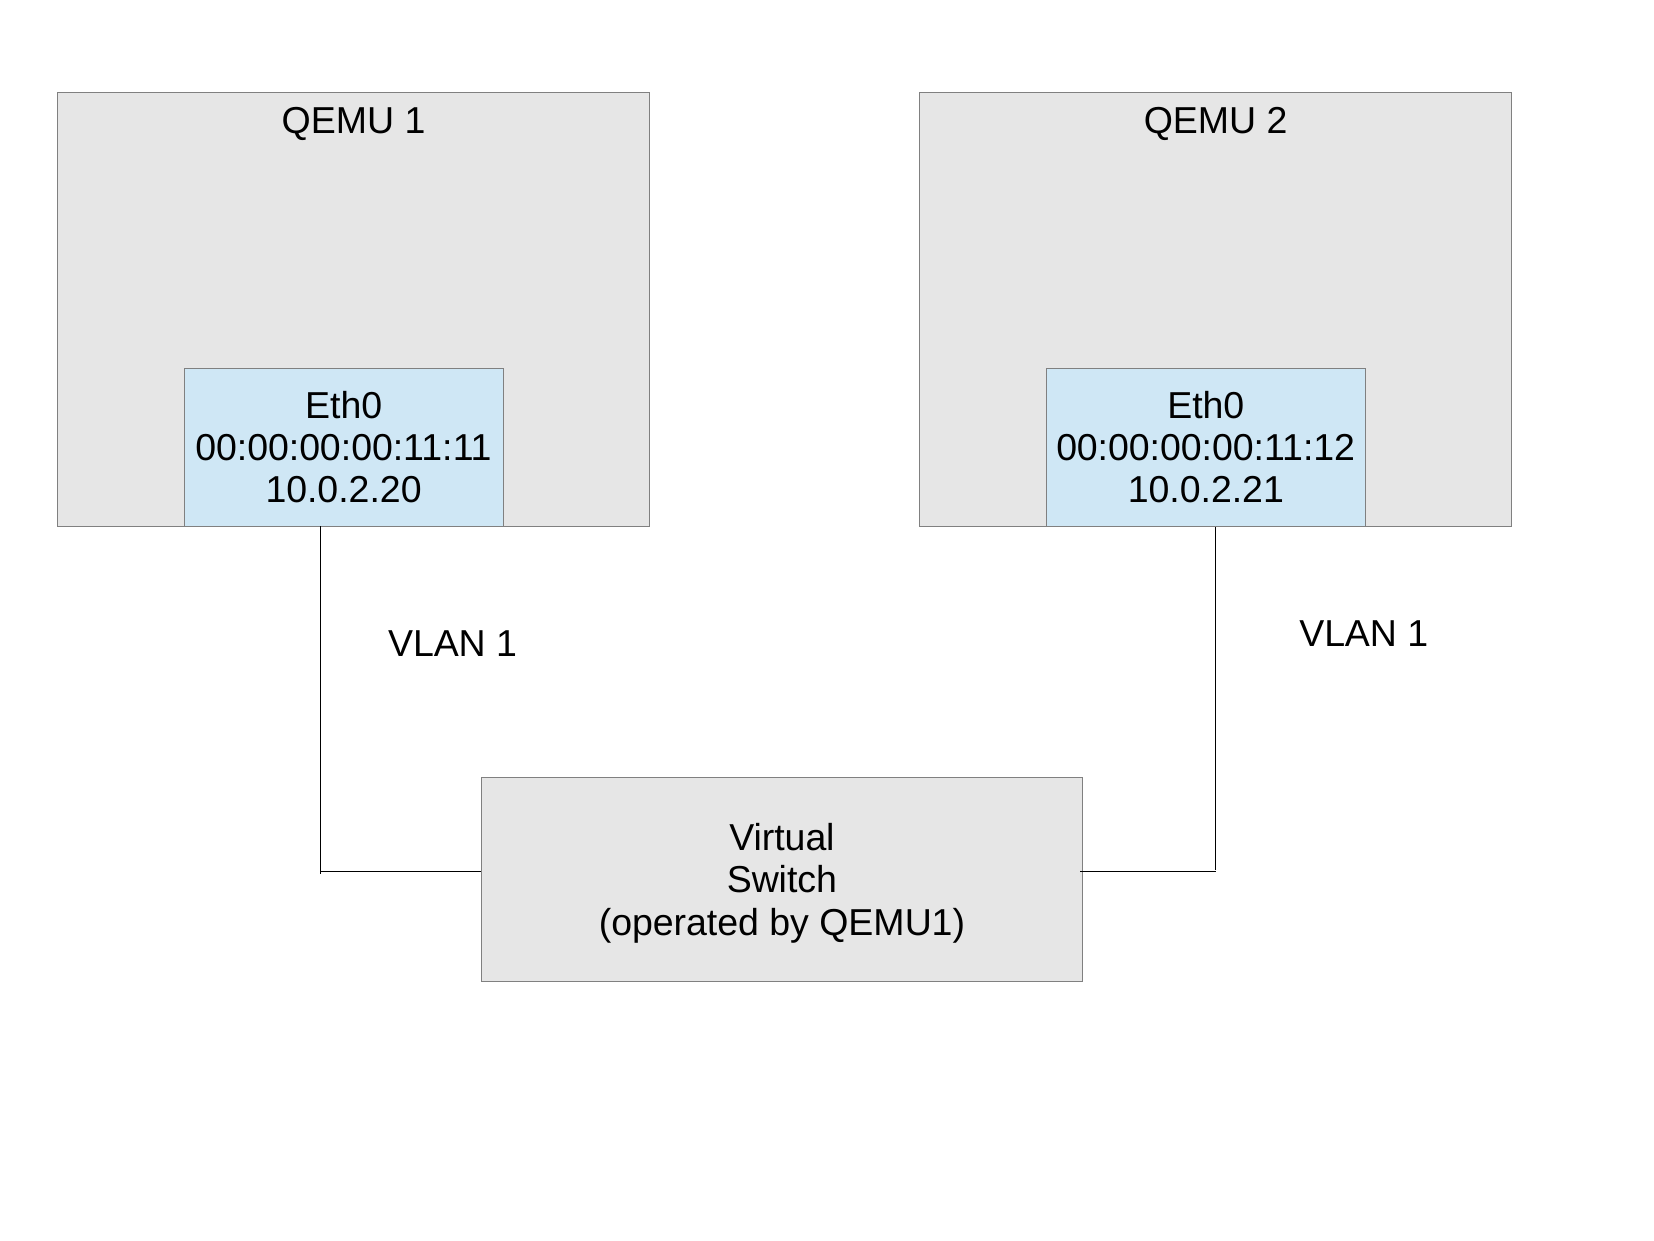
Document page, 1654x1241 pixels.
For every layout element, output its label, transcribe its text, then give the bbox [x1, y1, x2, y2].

text_box QEMU 2 [919, 92, 1512, 527]
text_box Eth0 00:00:00:00:11:11 10.0.2.20 [184, 368, 504, 527]
text_box QEMU 1 [57, 92, 650, 527]
text_box VLAN 1 [373, 615, 690, 672]
text_box VLAN 1 [1284, 605, 1601, 663]
text_box Eth0 00:00:00:00:11:12 10.0.2.21 [1046, 368, 1366, 527]
text_box Virtual Switch (operated by QEMU1) [481, 777, 1083, 982]
